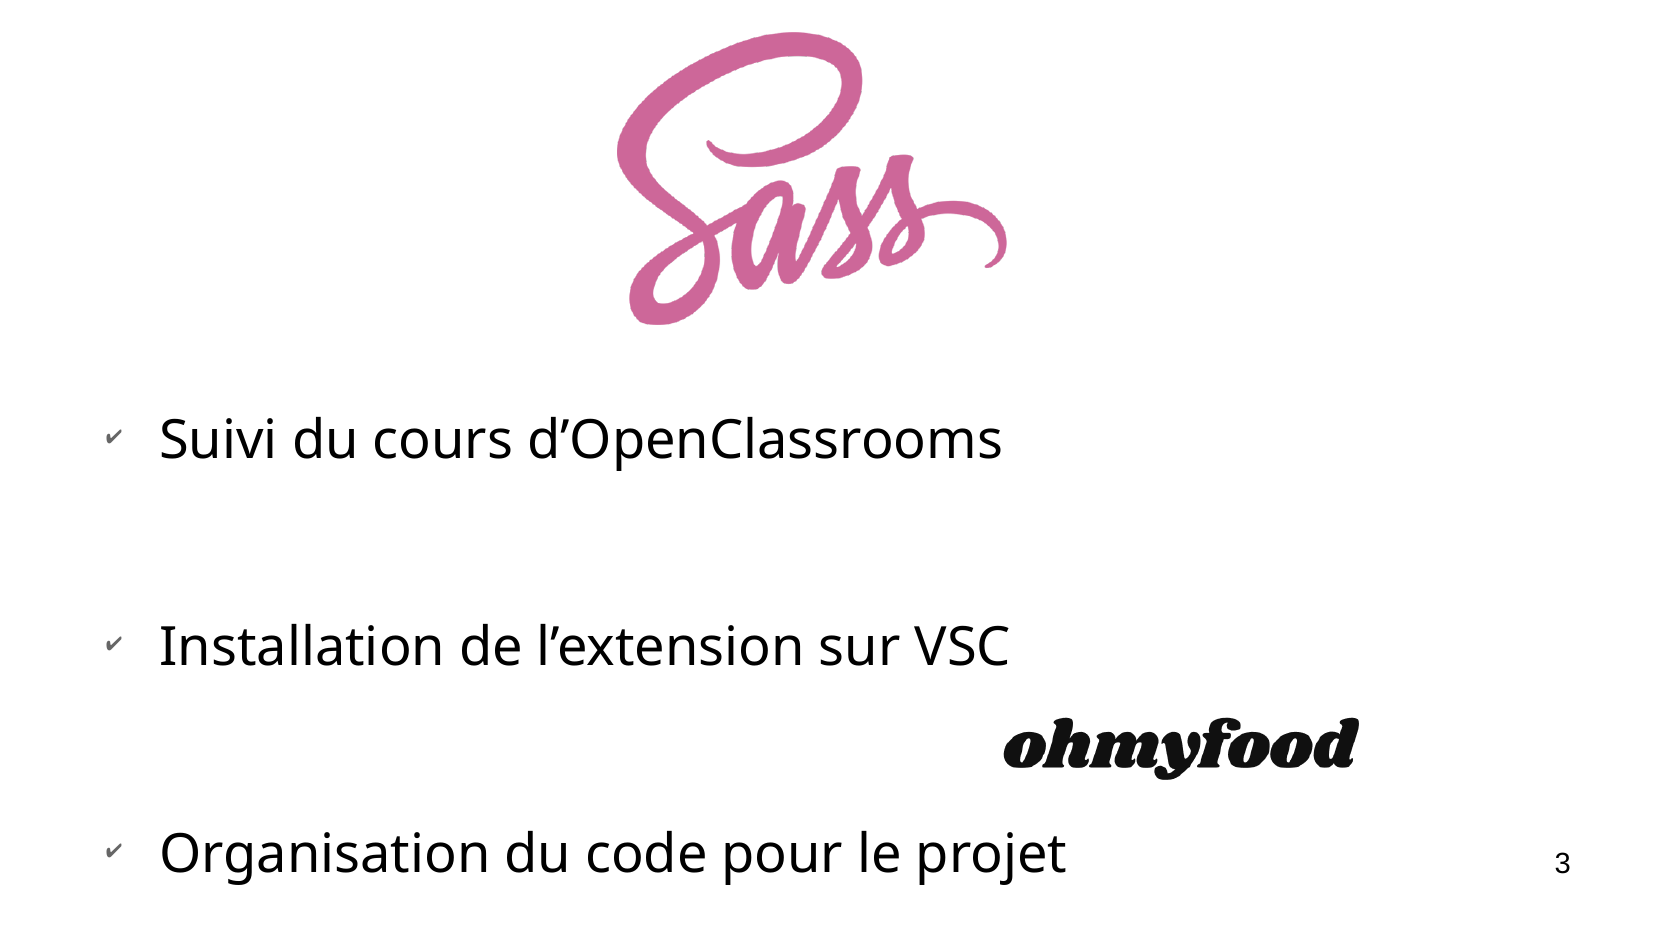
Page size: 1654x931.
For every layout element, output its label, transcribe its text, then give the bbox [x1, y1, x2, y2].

picture [1003, 717, 1359, 780]
list Suivi du cours d’OpenClassrooms Installation de l’extension sur VSC Organisation du code pour le projet [88, 324, 1506, 916]
picture [530, 32, 1093, 325]
